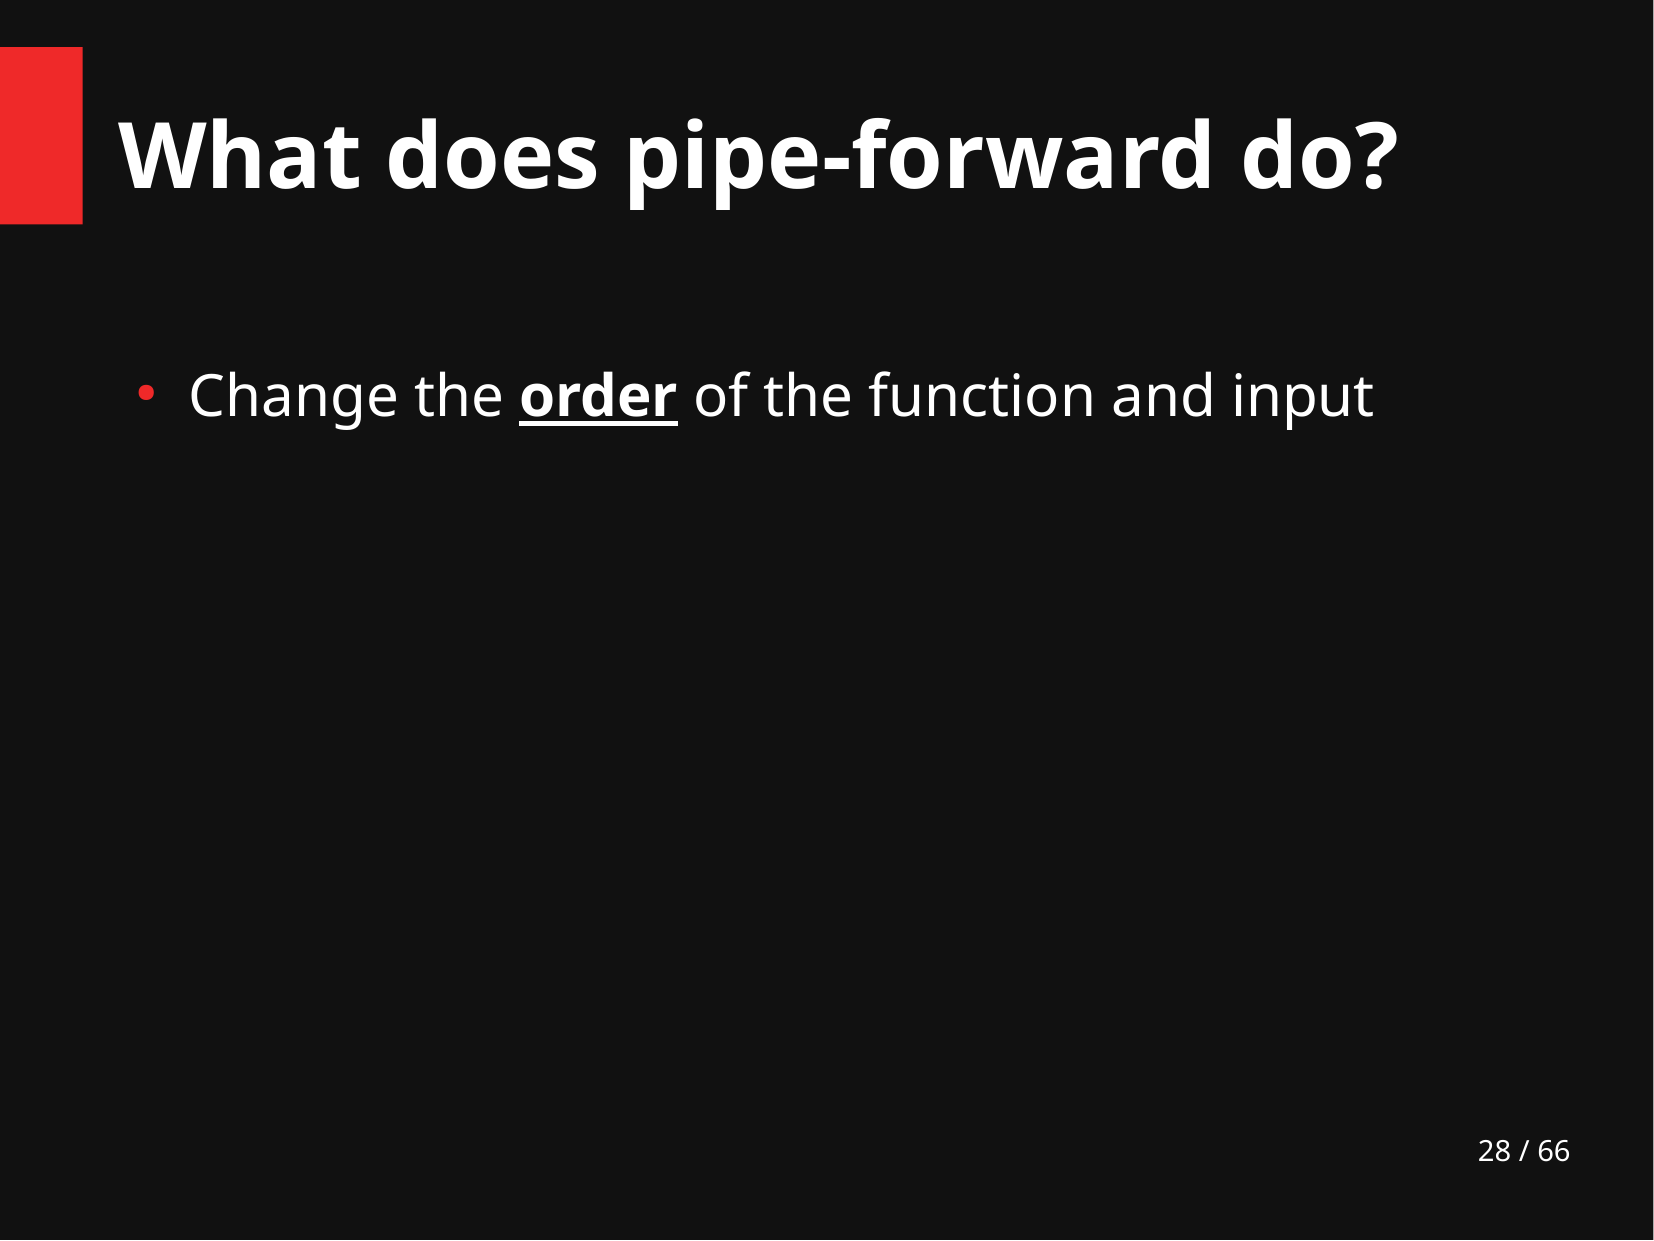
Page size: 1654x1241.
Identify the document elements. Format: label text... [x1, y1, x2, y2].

list Change the order of the function and input [118, 354, 1536, 1074]
title What does pipe-forward do? [118, 49, 1571, 257]
